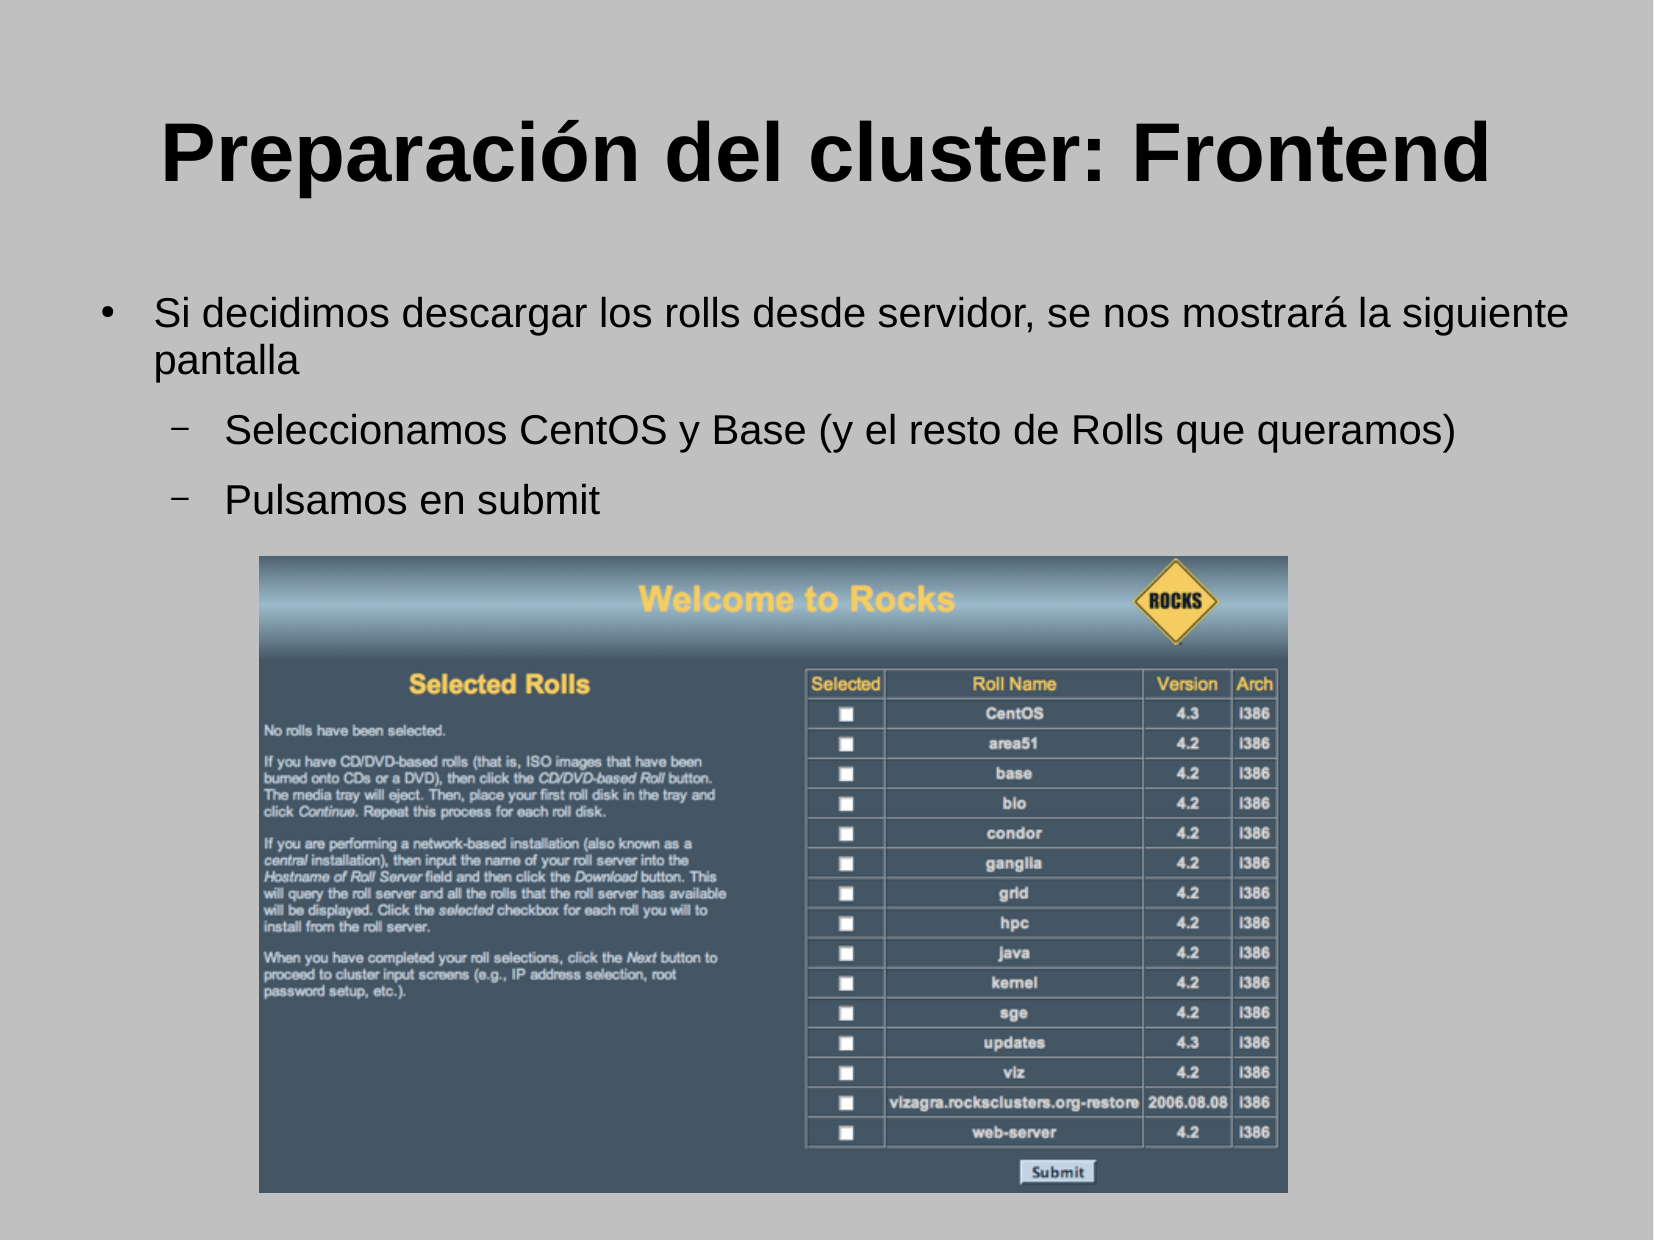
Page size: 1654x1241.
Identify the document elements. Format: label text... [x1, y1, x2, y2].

picture [259, 556, 1288, 1193]
title Preparación del cluster: Frontend [82, 49, 1571, 257]
list Si decidimos descargar los rolls desde servidor, se nos mostrará la siguiente pantalla Seleccionamos CentOS y Base (y el resto de Rolls que queramos) Pulsamos en submit [82, 290, 1571, 1010]
